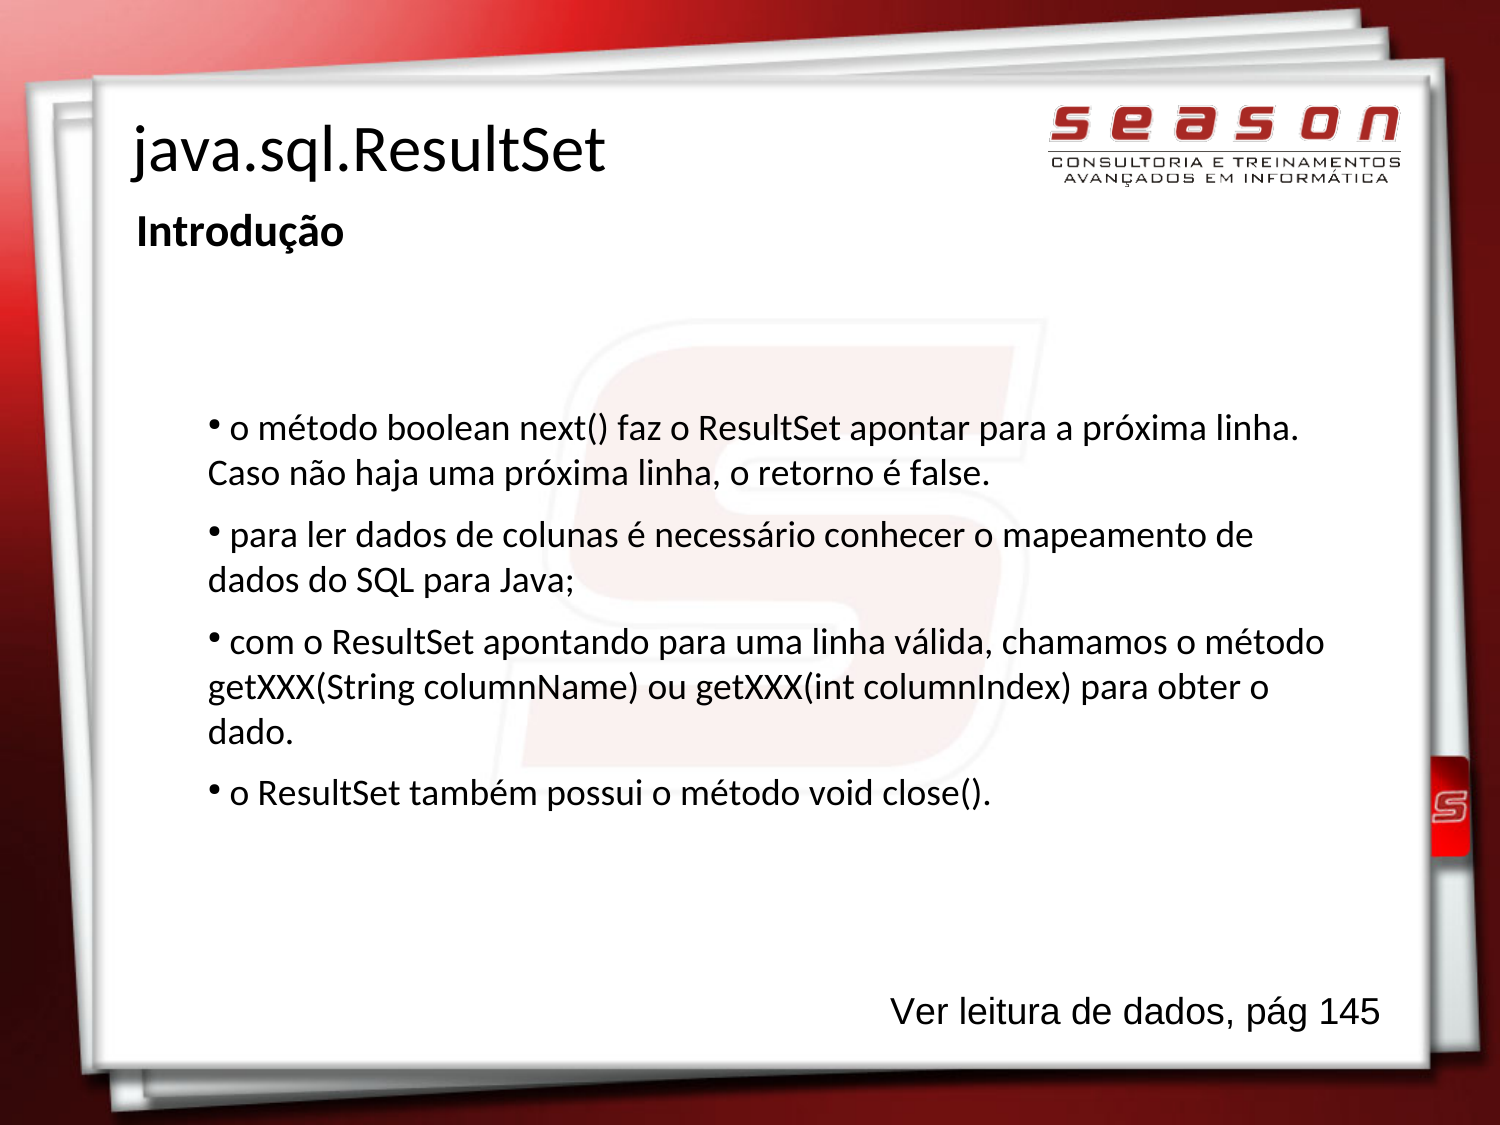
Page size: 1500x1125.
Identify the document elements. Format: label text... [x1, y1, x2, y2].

text_box Introdução [119, 200, 1240, 256]
text_box o método boolean next() faz o ResultSet apontar para a próxima linha. Caso não haja uma próxima linha, o retorno é false. para ler dados de colunas é necessário conhecer o mapeamento de dados do SQL para Java; com o ResultSet apontando para uma linha válida, chamamos o método getXXX(String columnName) ou getXXX(int columnIndex) para obter o dado. o ResultSet também possui o método void close(). [207, 283, 1328, 934]
title java.sql.ResultSet [118, 33, 1394, 257]
text_box Ver leitura de dados, pág 145 [708, 979, 1396, 1040]
picture [0, 0, 1500, 1125]
